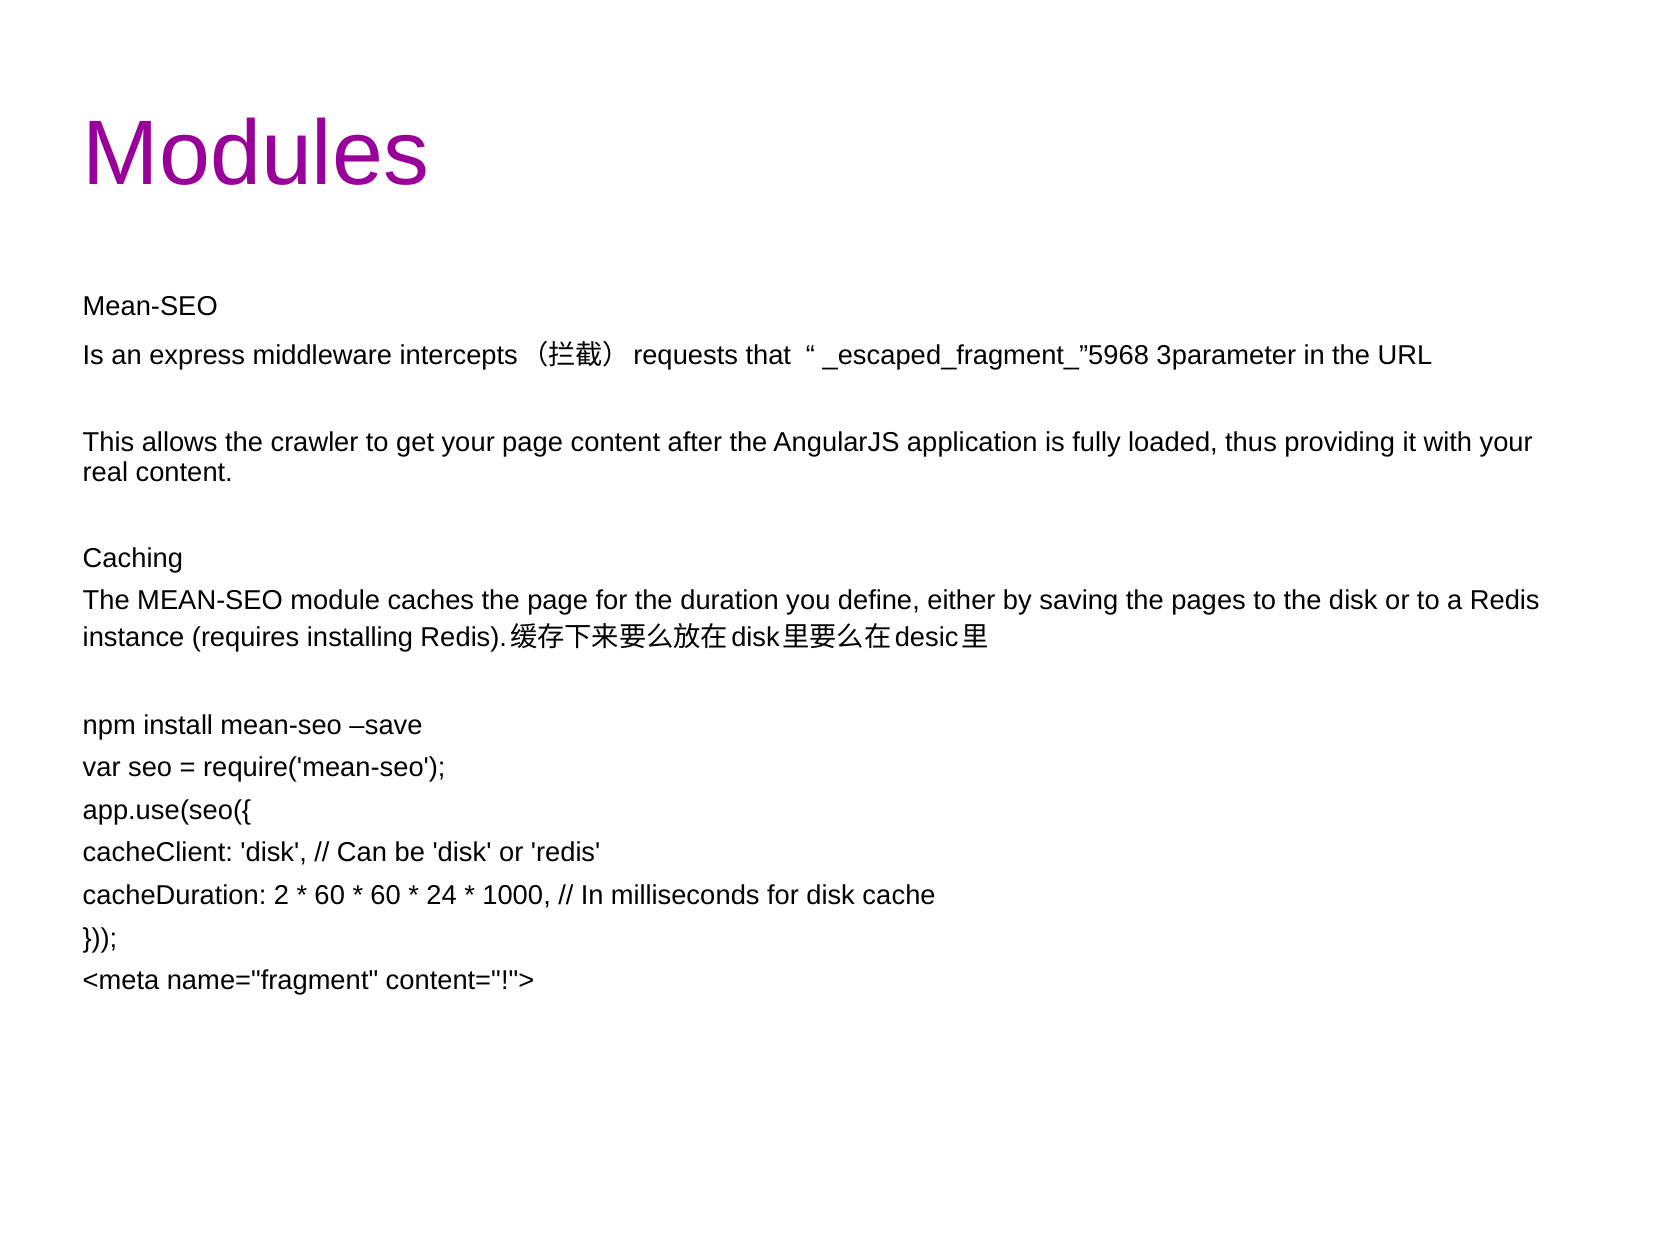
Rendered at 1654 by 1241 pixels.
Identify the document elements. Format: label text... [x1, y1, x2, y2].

title Modules [82, 49, 1571, 257]
list Mean-SEO Is an express middleware intercepts（拦截）requests that “ _escaped_fragment_”5968 3parameter in the URL This allows the crawler to get your page content after the AngularJS application is fully loaded, thus providing it with your real content. Caching The MEAN-SEO module caches the page for the duration you define, either by saving the pages to the disk or to a Redis instance (requires installing Redis).缓存下来要么放在disk里要么在desic里 npm install mean-seo –save var seo = require('mean-seo'); app.use(seo({ cacheClient: 'disk', // Can be 'disk' or 'redis' cacheDuration: 2 * 60 * 60 * 24 * 1000, // In milliseconds for disk cache })); <meta name="fragment" content="!"> [82, 290, 1571, 1010]
